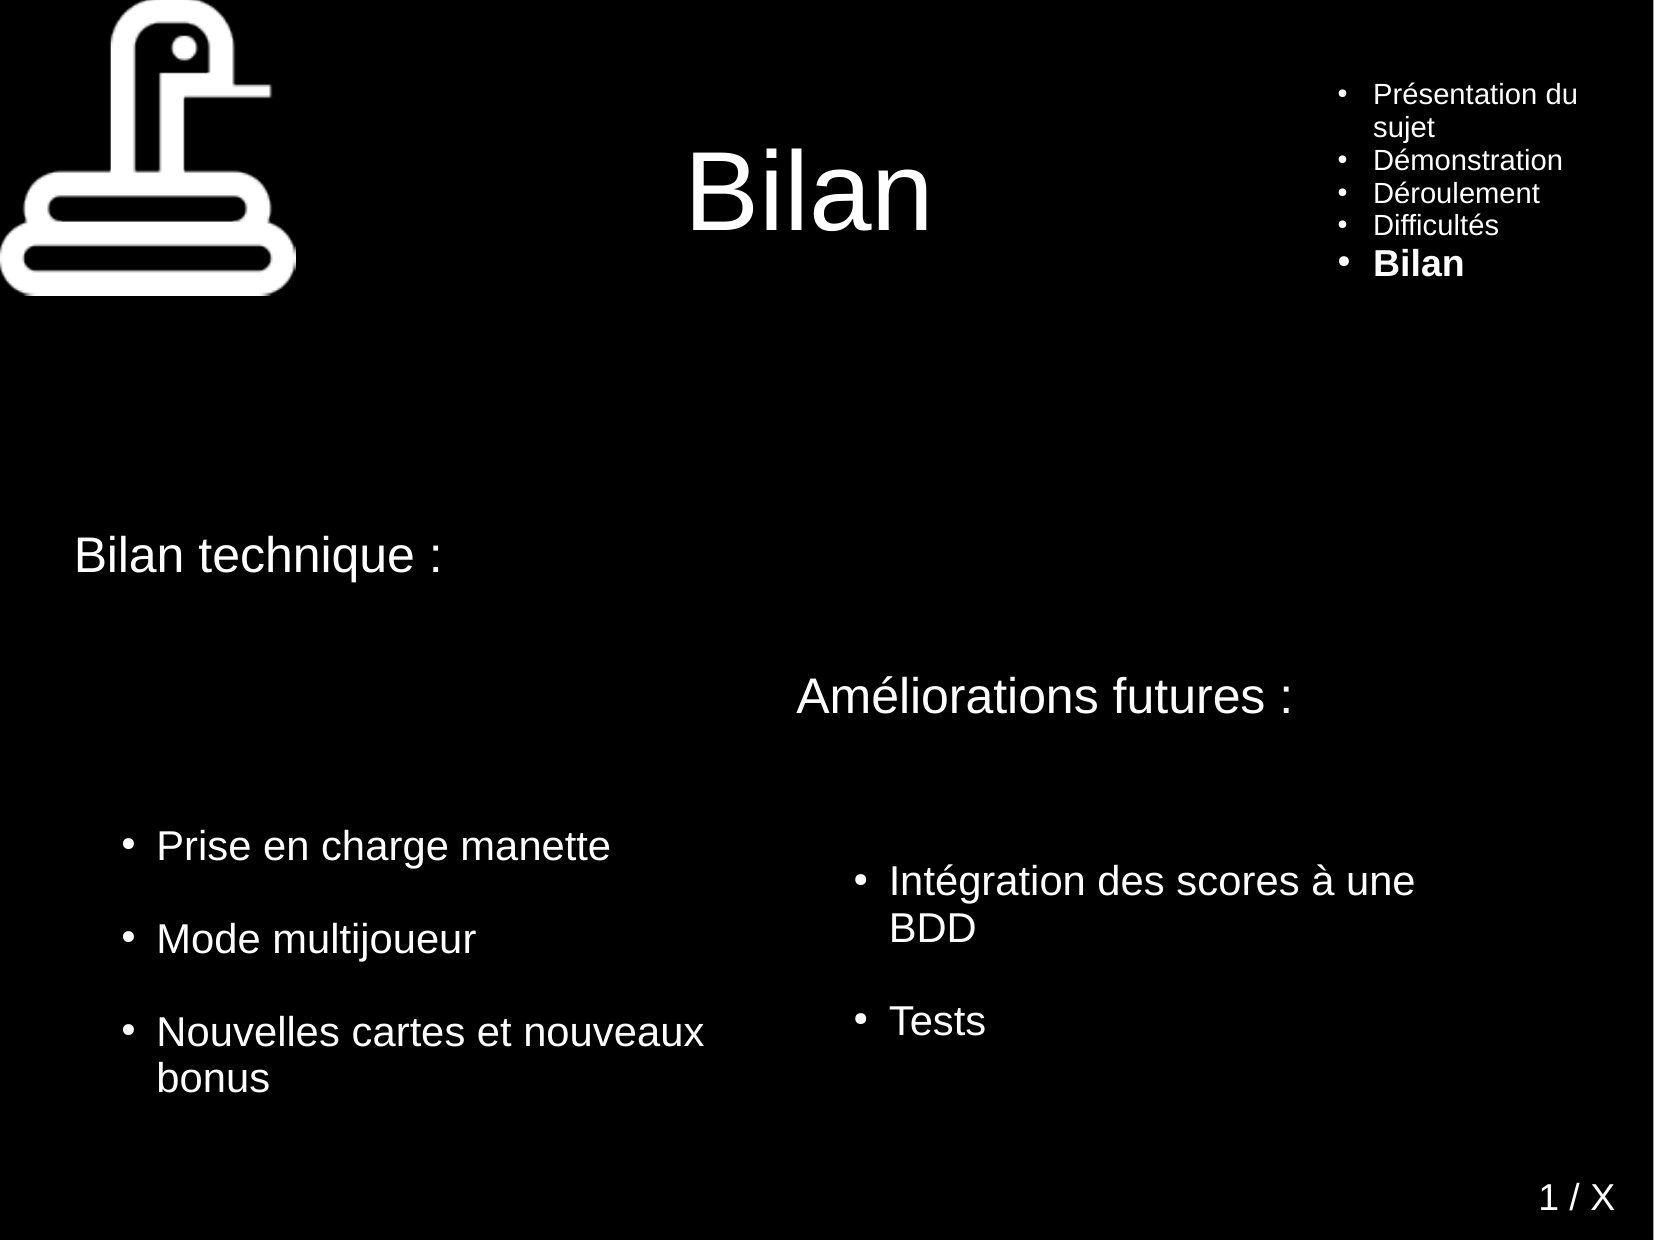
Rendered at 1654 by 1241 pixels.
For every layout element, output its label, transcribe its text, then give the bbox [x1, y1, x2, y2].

text_box Bilan technique : [59, 519, 863, 591]
text_box Améliorations futures : [437, 661, 1654, 1055]
picture [0, 0, 296, 296]
text_box Prise en charge manette Mode multijoueur Nouvelles cartes et nouveaux bonus [106, 814, 745, 1109]
text_box Intégration des scores à une BDD Tests [838, 850, 1477, 1052]
title Bilan [295, 88, 1323, 296]
text_box 1 / X [1523, 1169, 1654, 1241]
text_box Présentation du sujet Démonstration Déroulement Difficultés Bilan [1322, 70, 1654, 334]
